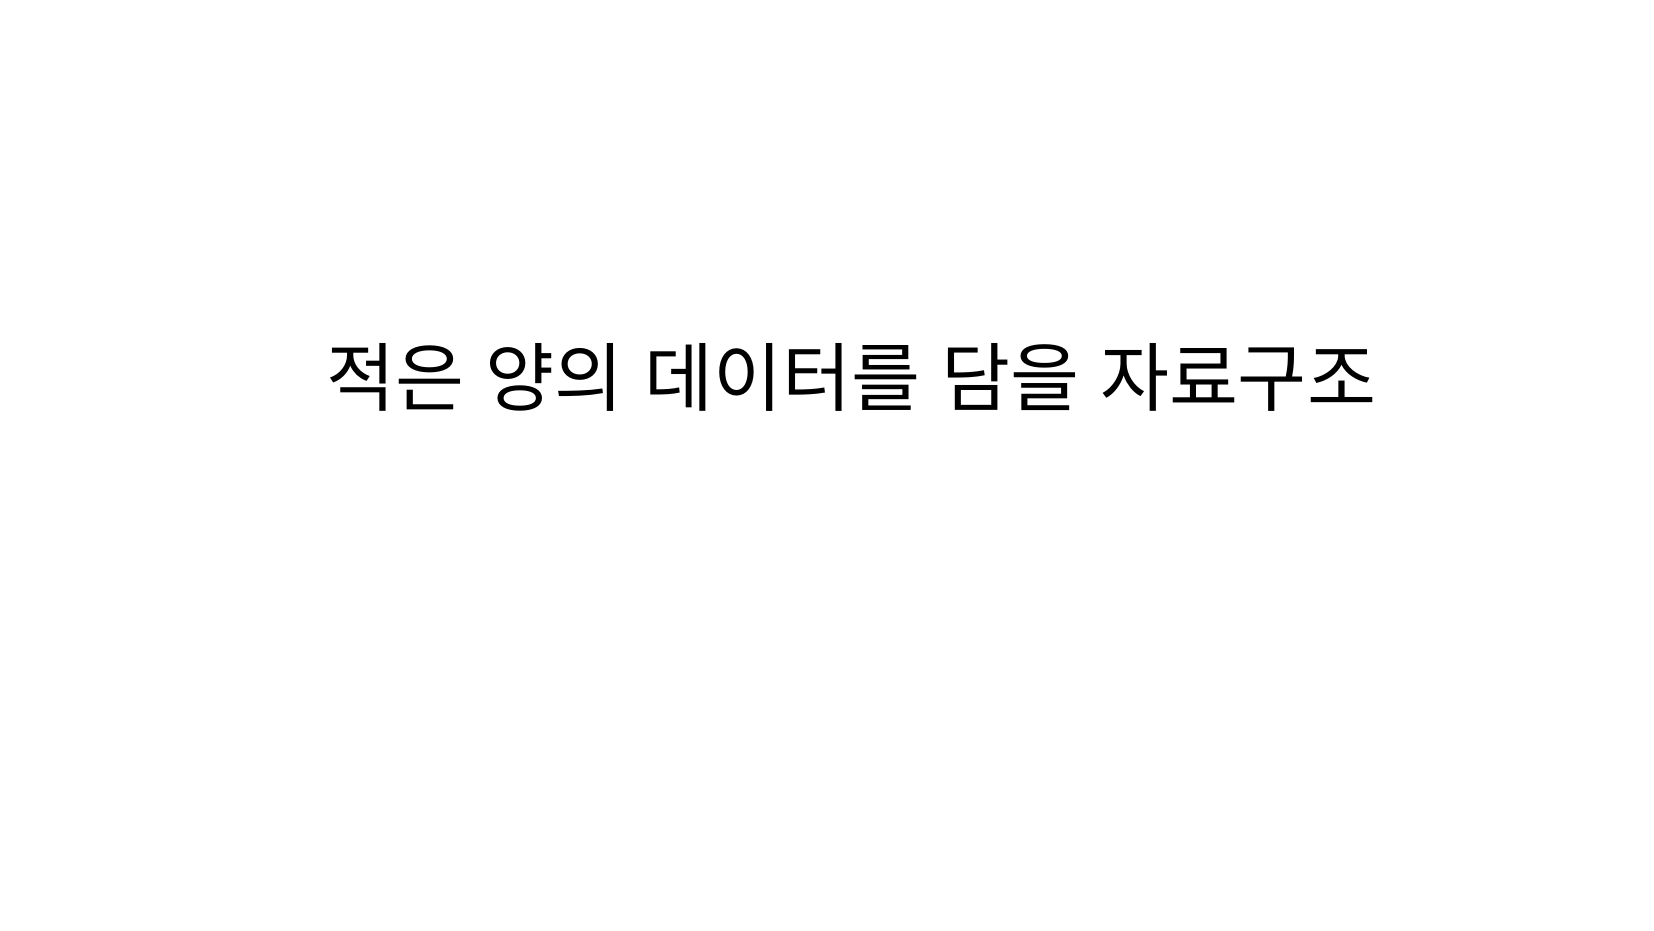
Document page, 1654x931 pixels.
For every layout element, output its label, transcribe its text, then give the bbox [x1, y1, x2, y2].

list 적은 양의 데이터를 담을 자료구조 [82, 318, 1571, 859]
